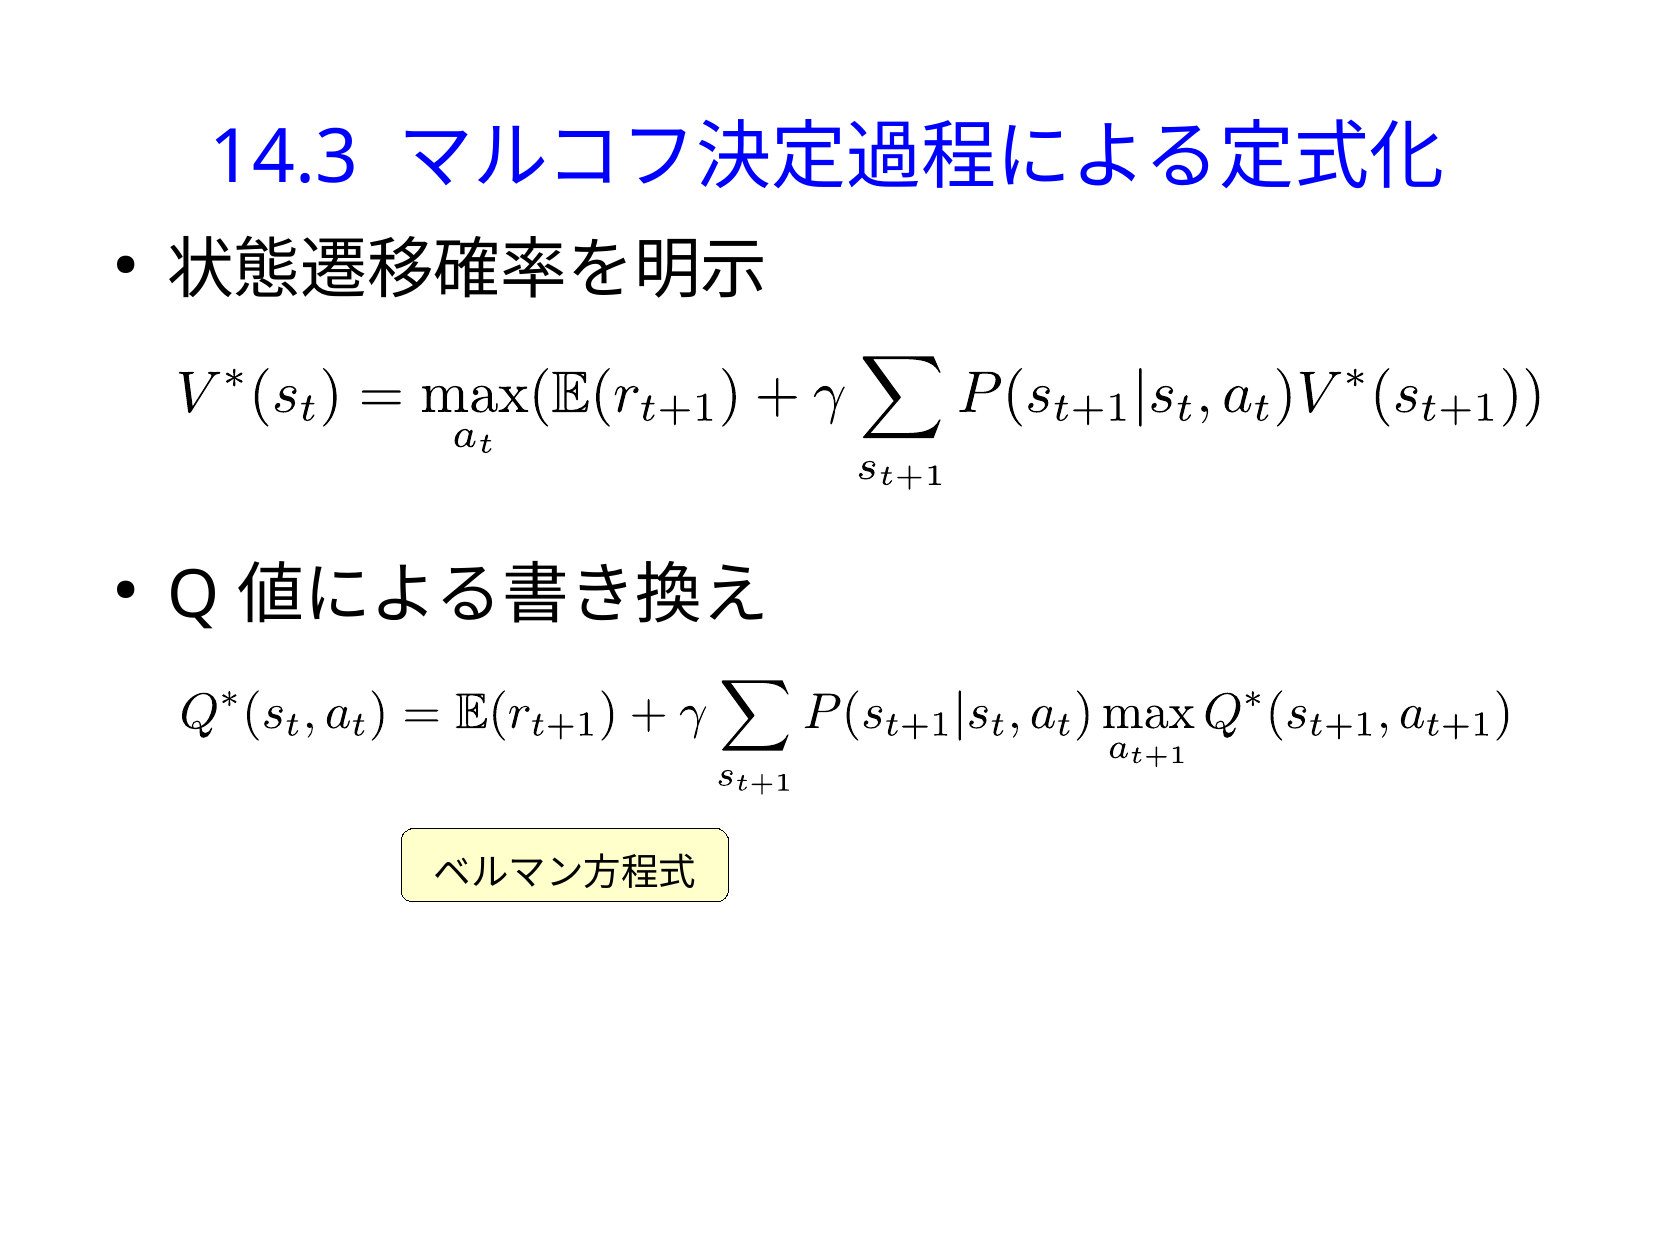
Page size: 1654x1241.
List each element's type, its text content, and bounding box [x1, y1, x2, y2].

list Q値による書き換え [96, 546, 1356, 667]
text_box [179, 675, 1514, 795]
text_box [175, 350, 1546, 490]
text_box ベルマン方程式 [401, 828, 729, 902]
title 14.3 マルコフ決定過程による定式化 [82, 49, 1571, 257]
list 状態遷移確率を明示 [96, 221, 1356, 343]
